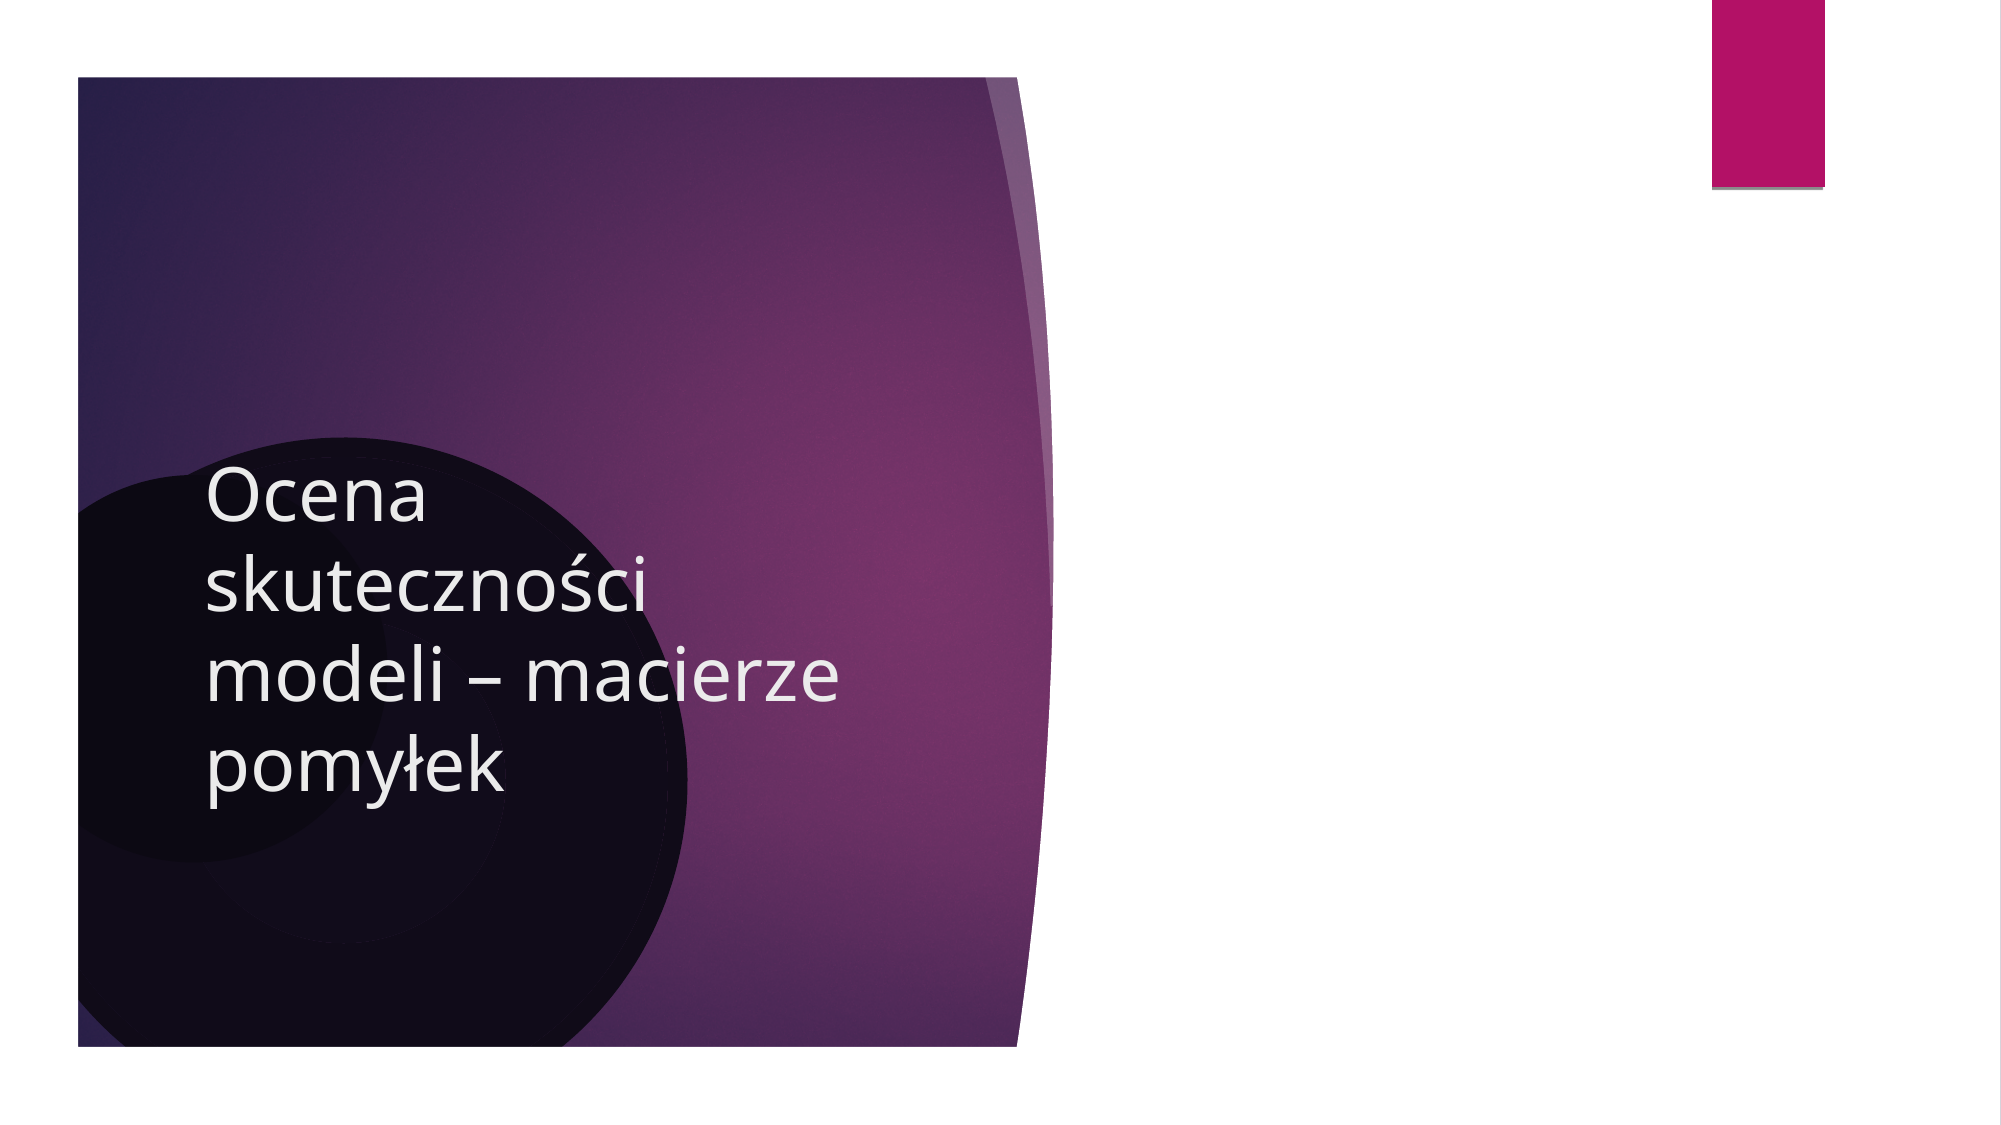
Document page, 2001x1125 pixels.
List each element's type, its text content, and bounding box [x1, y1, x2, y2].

title Ocena skuteczności modeli – macierze pomyłek [226, 375, 941, 750]
